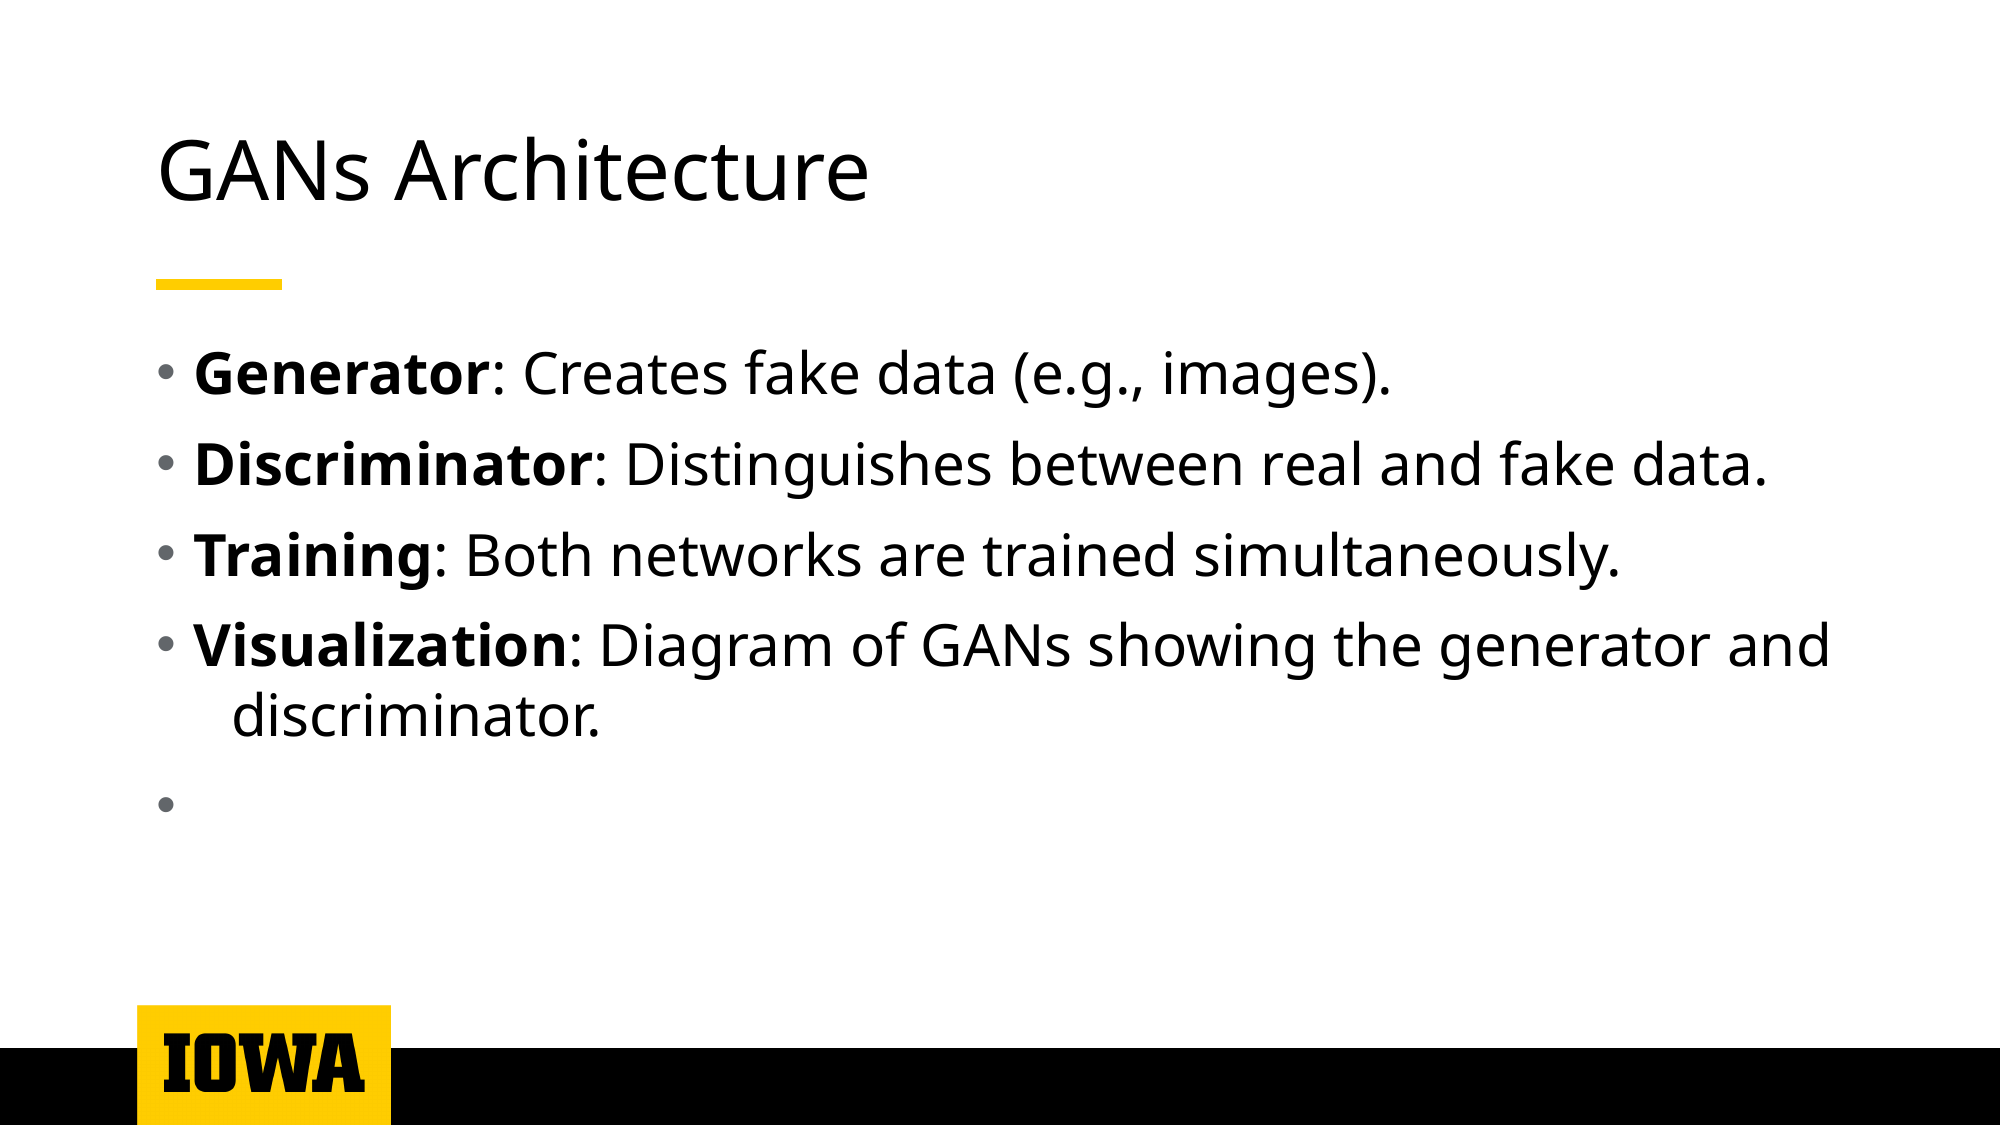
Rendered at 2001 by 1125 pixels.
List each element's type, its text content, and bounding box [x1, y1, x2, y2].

list Generator: Creates fake data (e.g., images). Discriminator: Distinguishes between real and fake data. Training: Both networks are trained simultaneously. Visualization: Diagram of GANs showing the generator and discriminator. [156, 336, 1844, 976]
title GANs Architecture [156, 63, 1844, 283]
